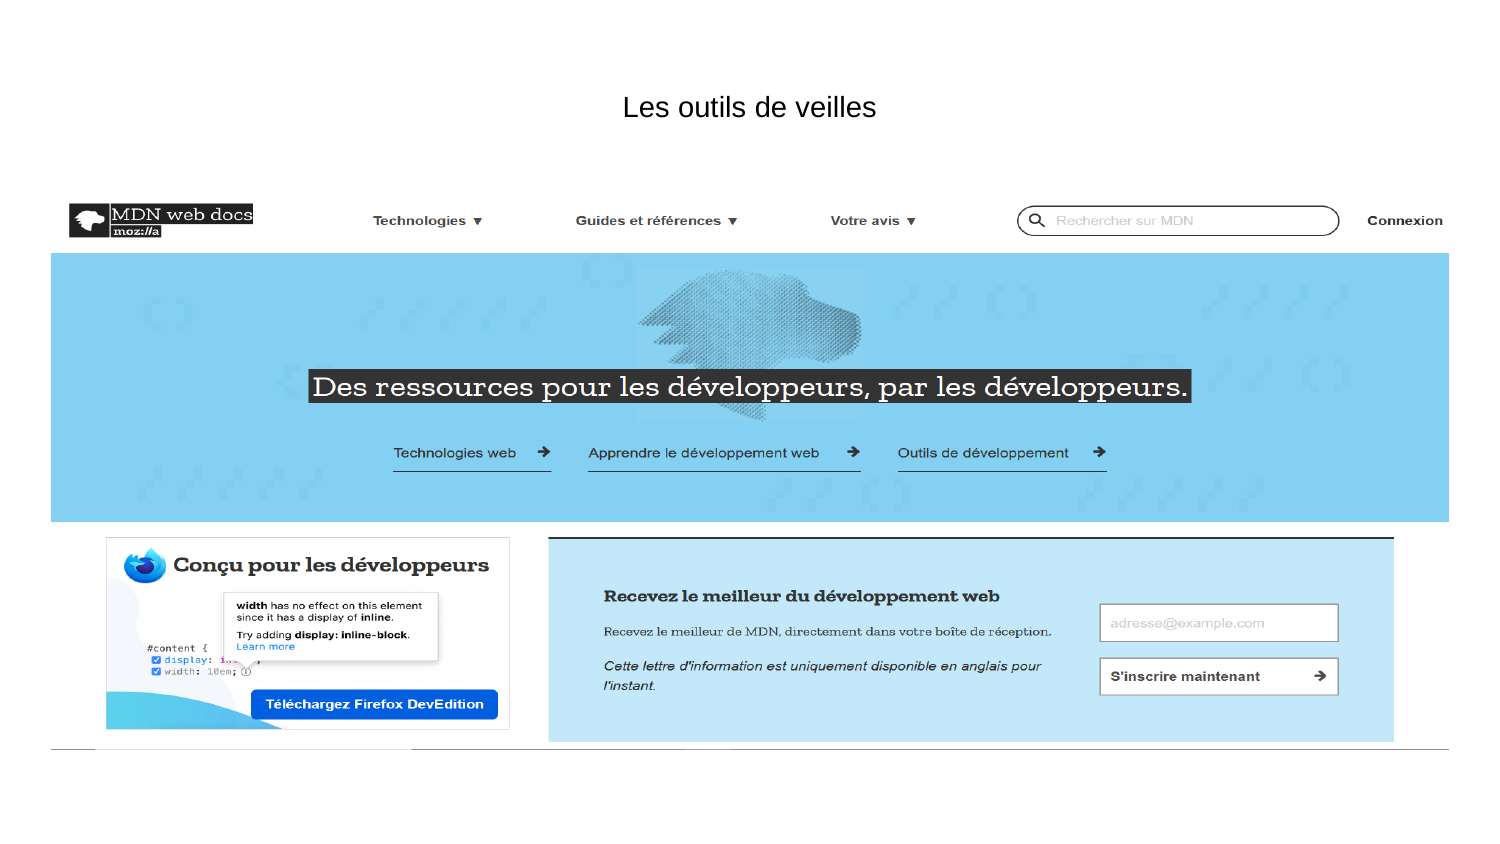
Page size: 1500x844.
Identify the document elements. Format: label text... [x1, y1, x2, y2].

picture [51, 188, 1449, 750]
title Les outils de veilles [51, 72, 1449, 167]
